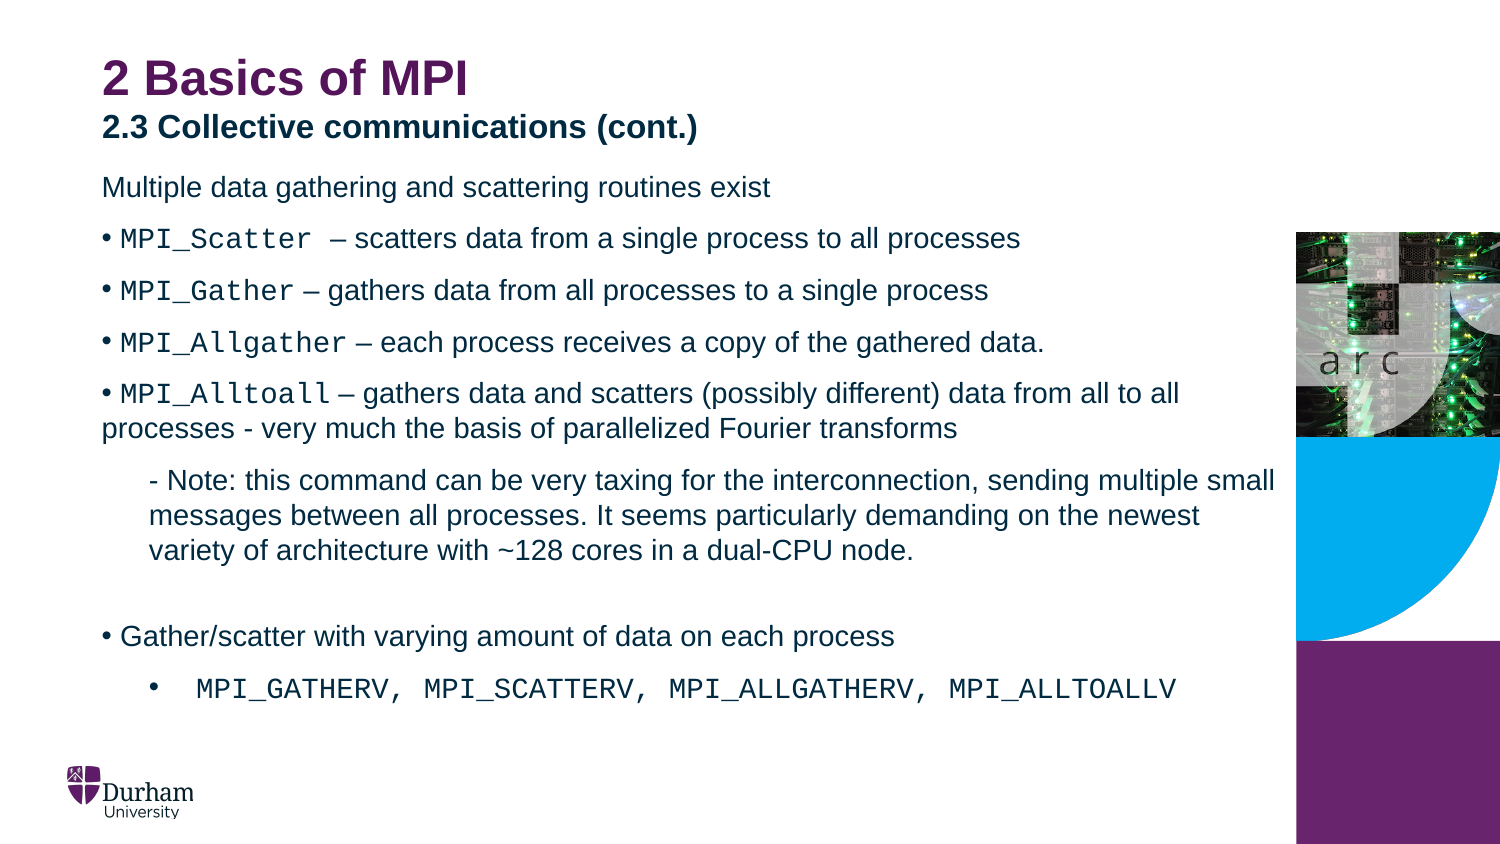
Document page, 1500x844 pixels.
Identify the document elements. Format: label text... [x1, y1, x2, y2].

picture [1332, 467, 1500, 640]
picture [67, 766, 193, 819]
picture [1296, 232, 1500, 436]
list Multiple data gathering and scattering routines exist MPI_Scatter – scatters data from a single process to all processes MPI_Gather – gathers data from all processes to a single process MPI_Allgather – each process receives a copy of the gathered data. MPI_Alltoall – gathers data and scatters (possibly different) data from all to all processes - very much the basis of parallelized Fourier transforms - Note: this command can be very taxing for the interconnection, sending multiple small messages between all processes. It seems particularly demanding on the newest variety of architecture with ~128 cores in a dual-CPU node. Gather/scatter with varying amount of data on each process MPI_GATHERV, MPI_SCATTERV, MPI_ALLGATHERV, MPI_ALLTOALLV [101, 168, 1285, 754]
text_box [1296, 640, 1500, 844]
title 2 Basics of MPI 2.3 Collective communications (cont.) [101, 45, 1399, 187]
